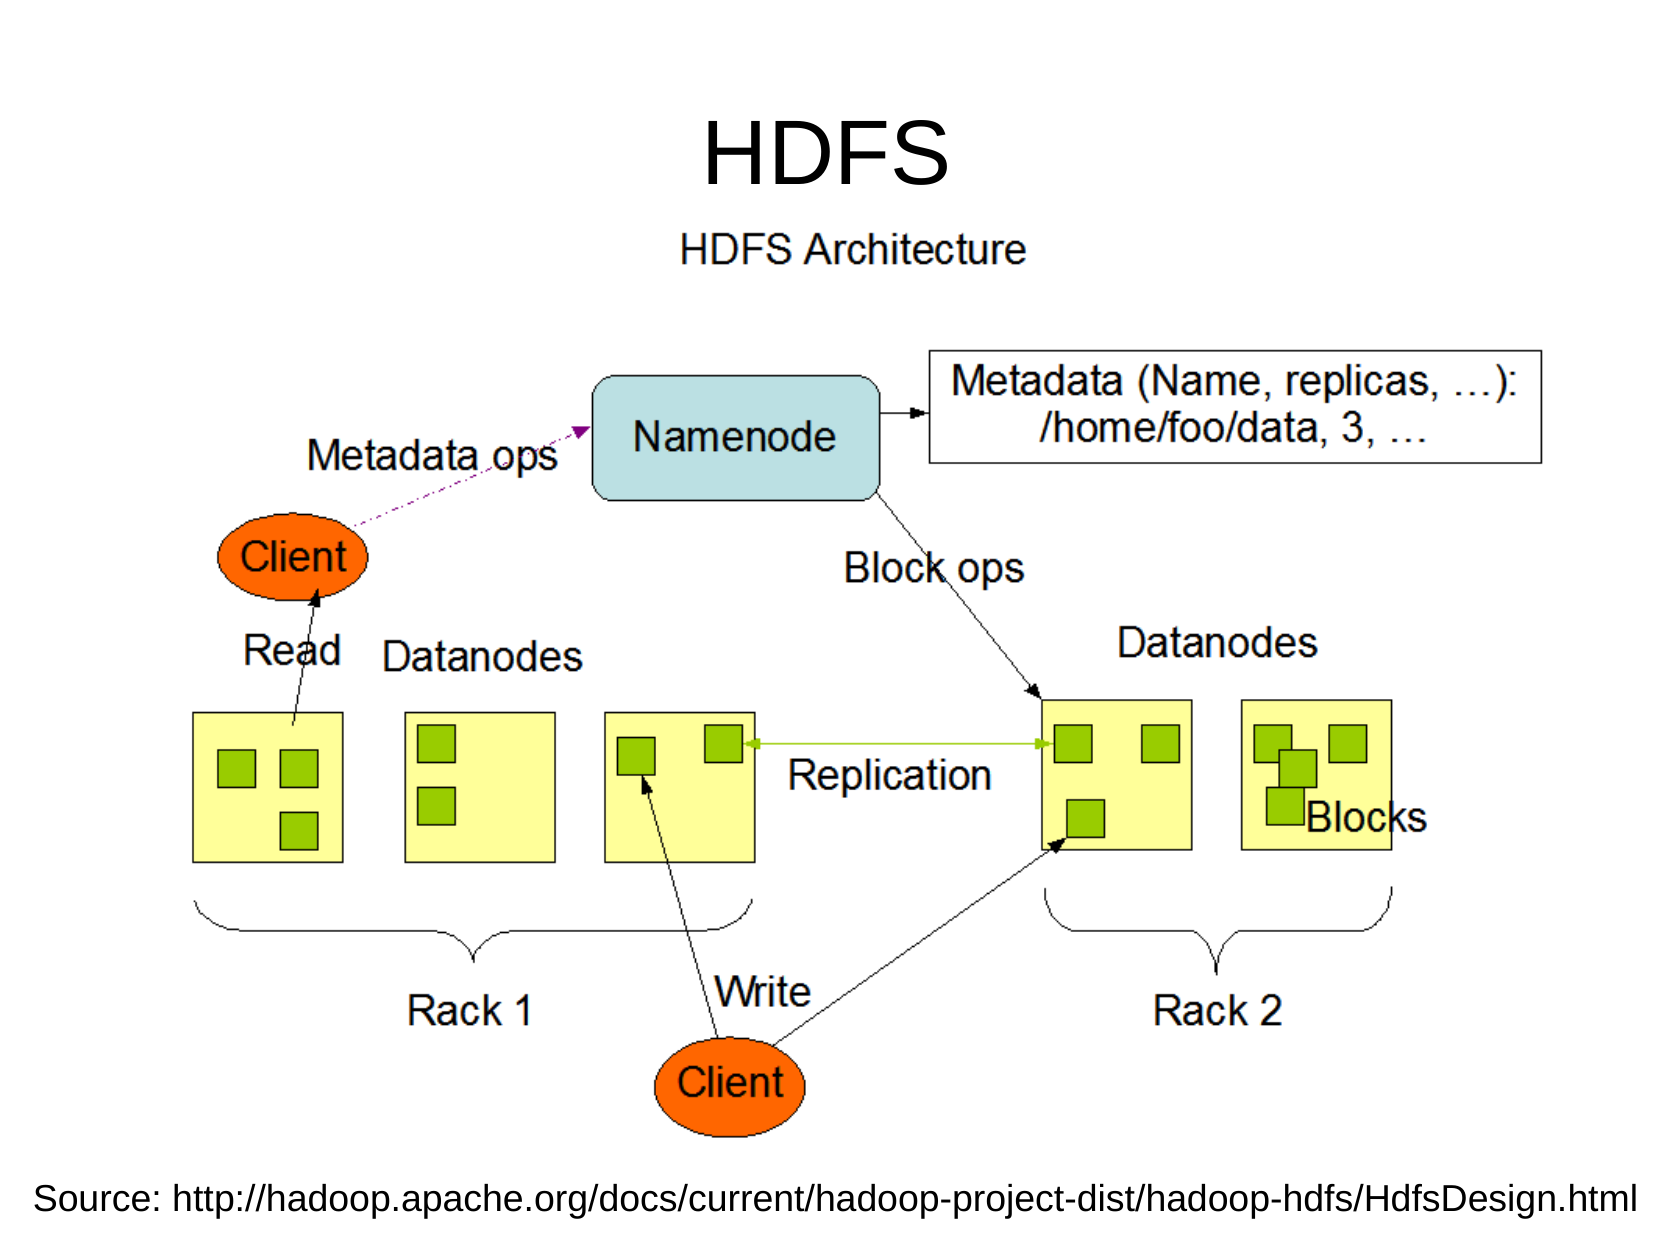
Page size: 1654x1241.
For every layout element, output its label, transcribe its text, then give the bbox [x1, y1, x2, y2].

title HDFS [82, 49, 1571, 257]
picture [180, 213, 1544, 1156]
text_box Source: http://hadoop.apache.org/docs/current/hadoop-project-dist/hadoop-hdfs/HdfsDesign.html [18, 1170, 1654, 1227]
